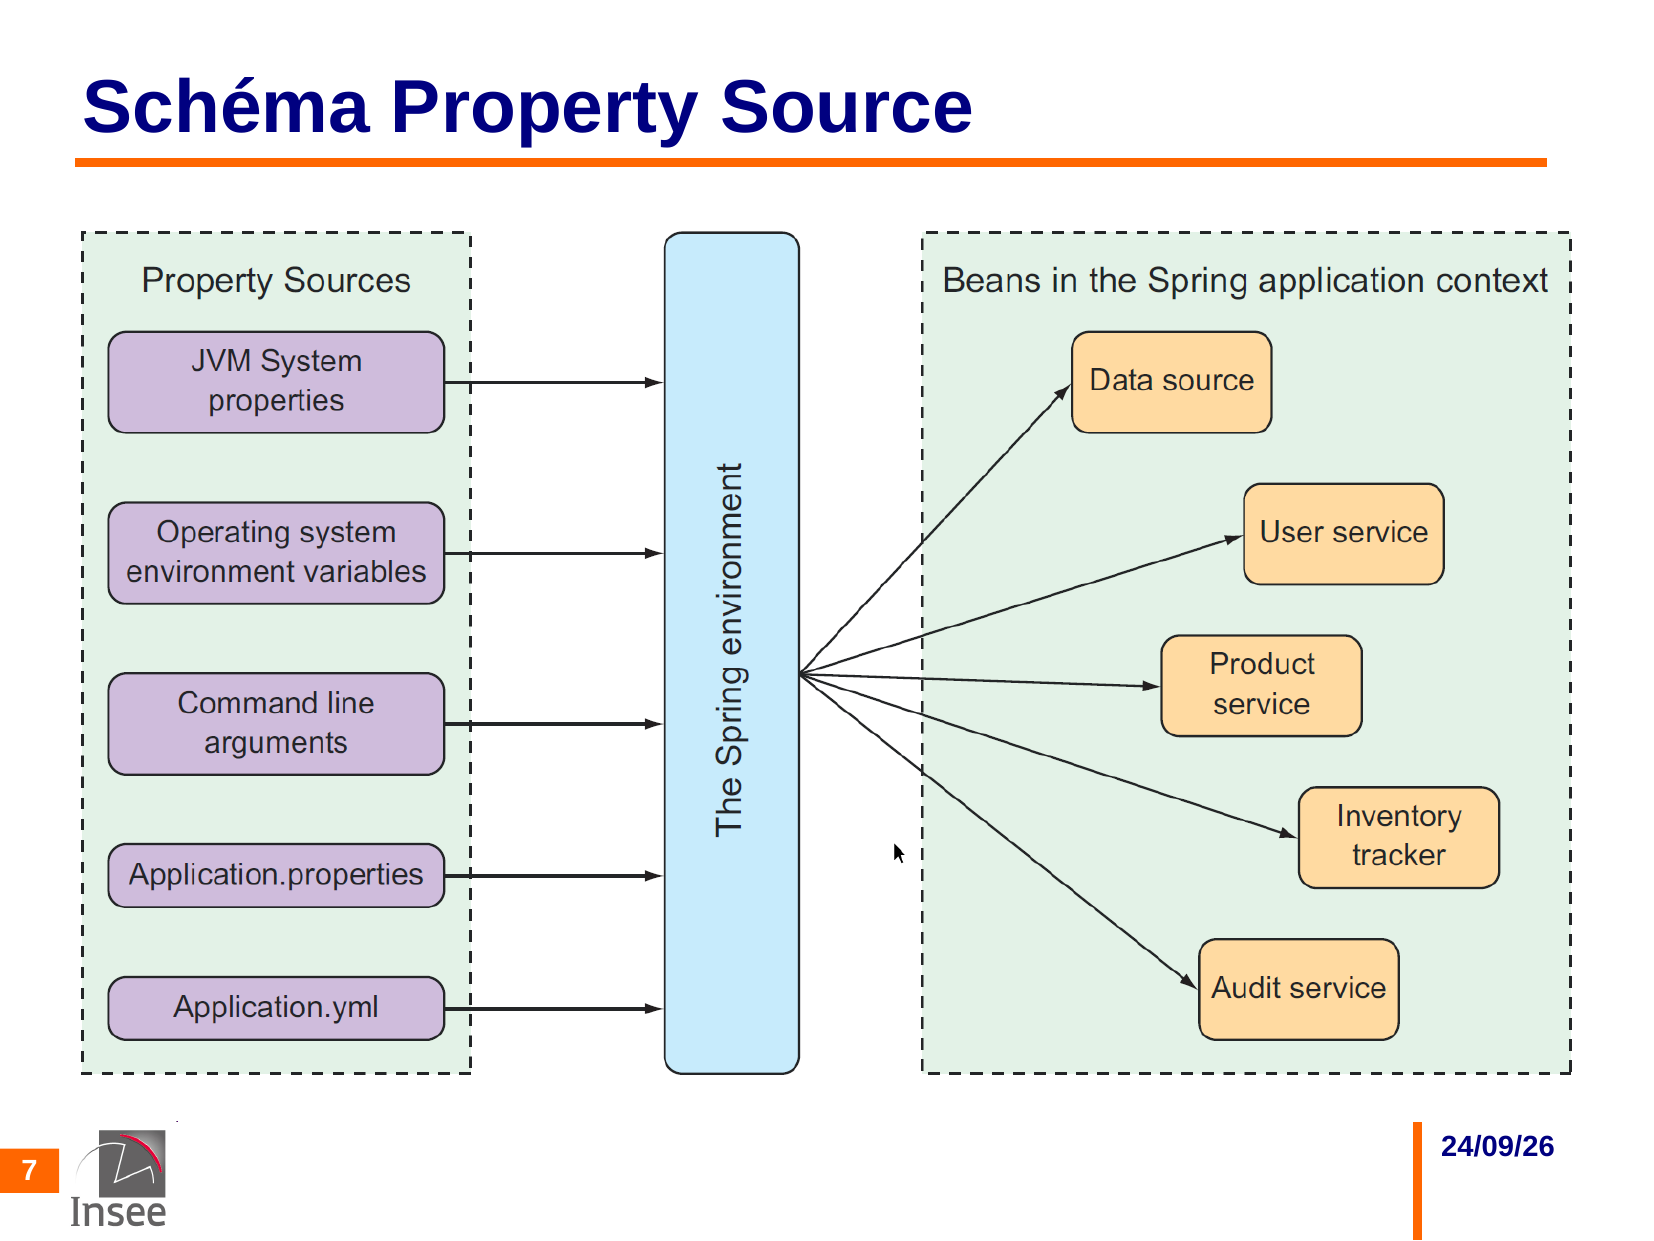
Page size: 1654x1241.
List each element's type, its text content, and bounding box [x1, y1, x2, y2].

picture [62, 1121, 178, 1241]
picture [65, 217, 1588, 1100]
title Schéma Property Source [82, 49, 1619, 163]
